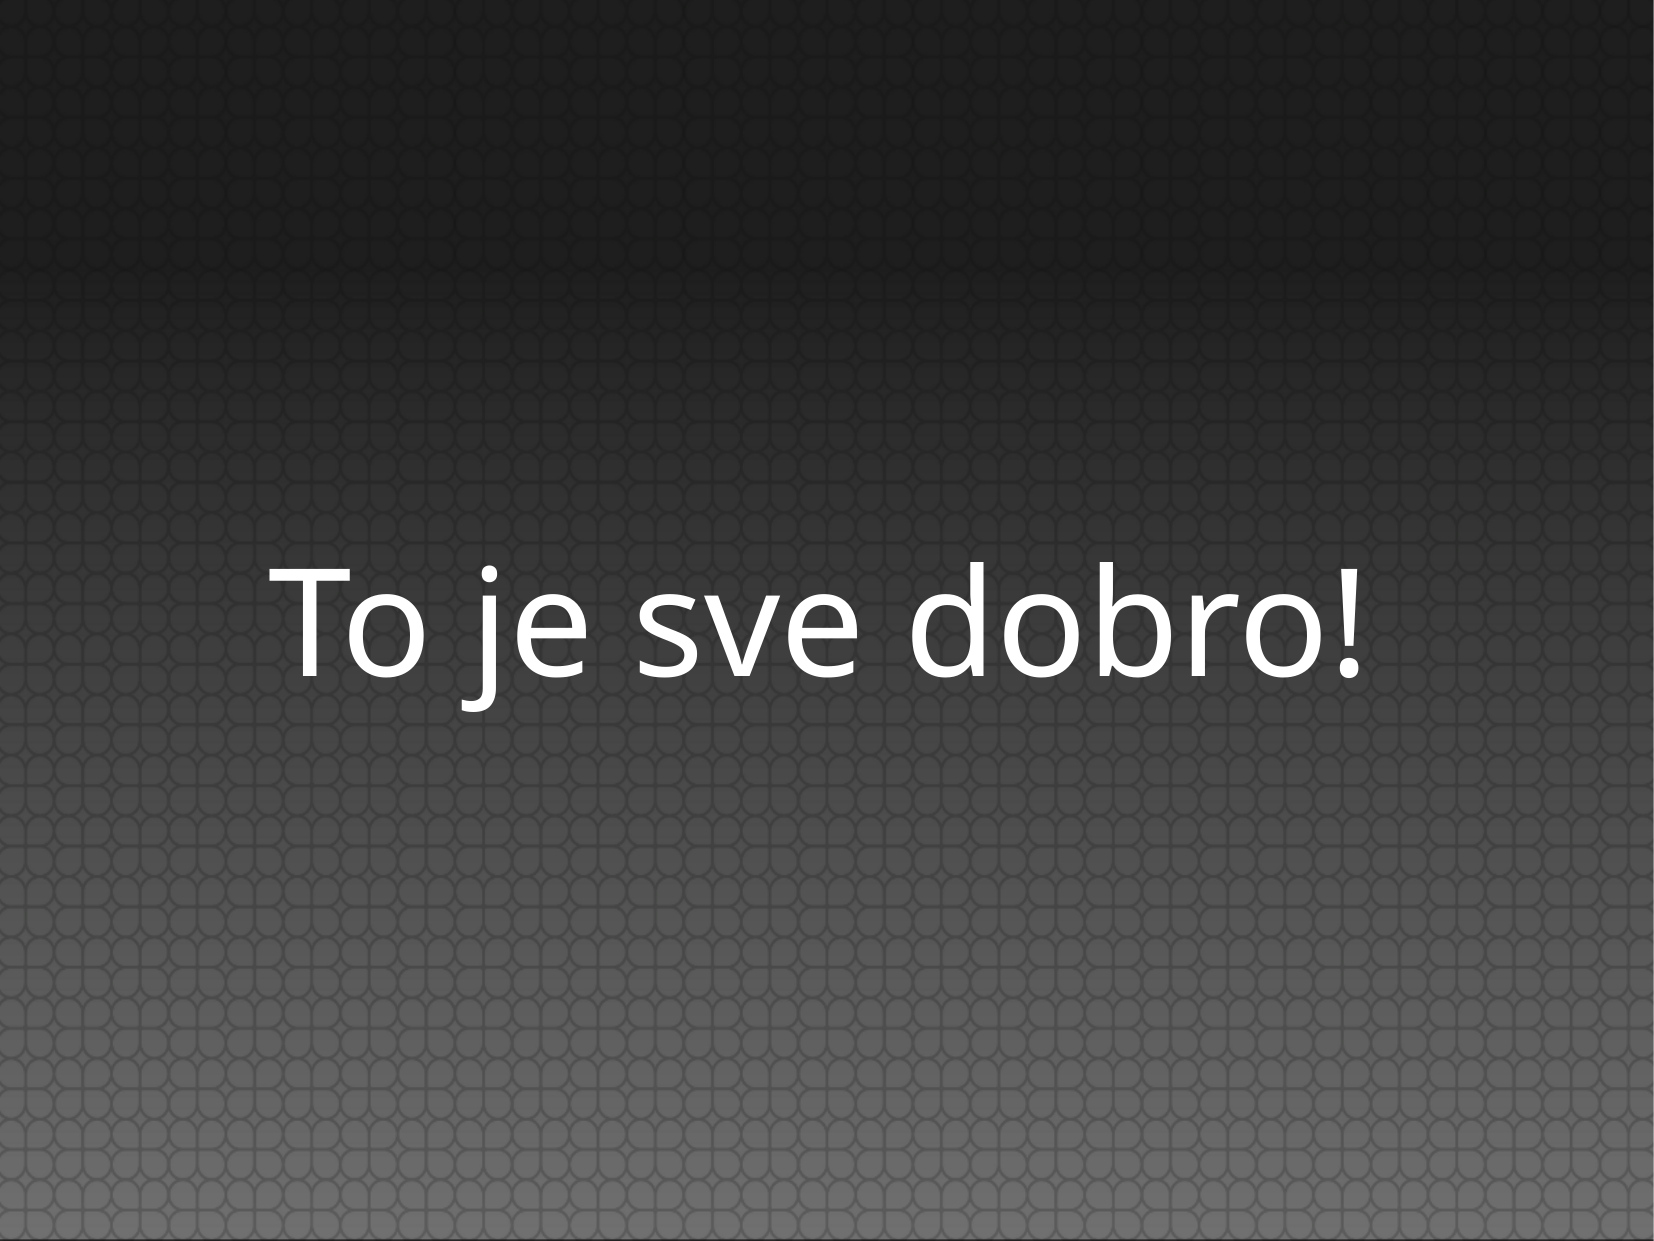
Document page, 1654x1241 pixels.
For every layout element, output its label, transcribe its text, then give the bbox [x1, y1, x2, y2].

picture [0, 0, 1654, 1241]
title To je sve dobro! [75, 525, 1564, 713]
